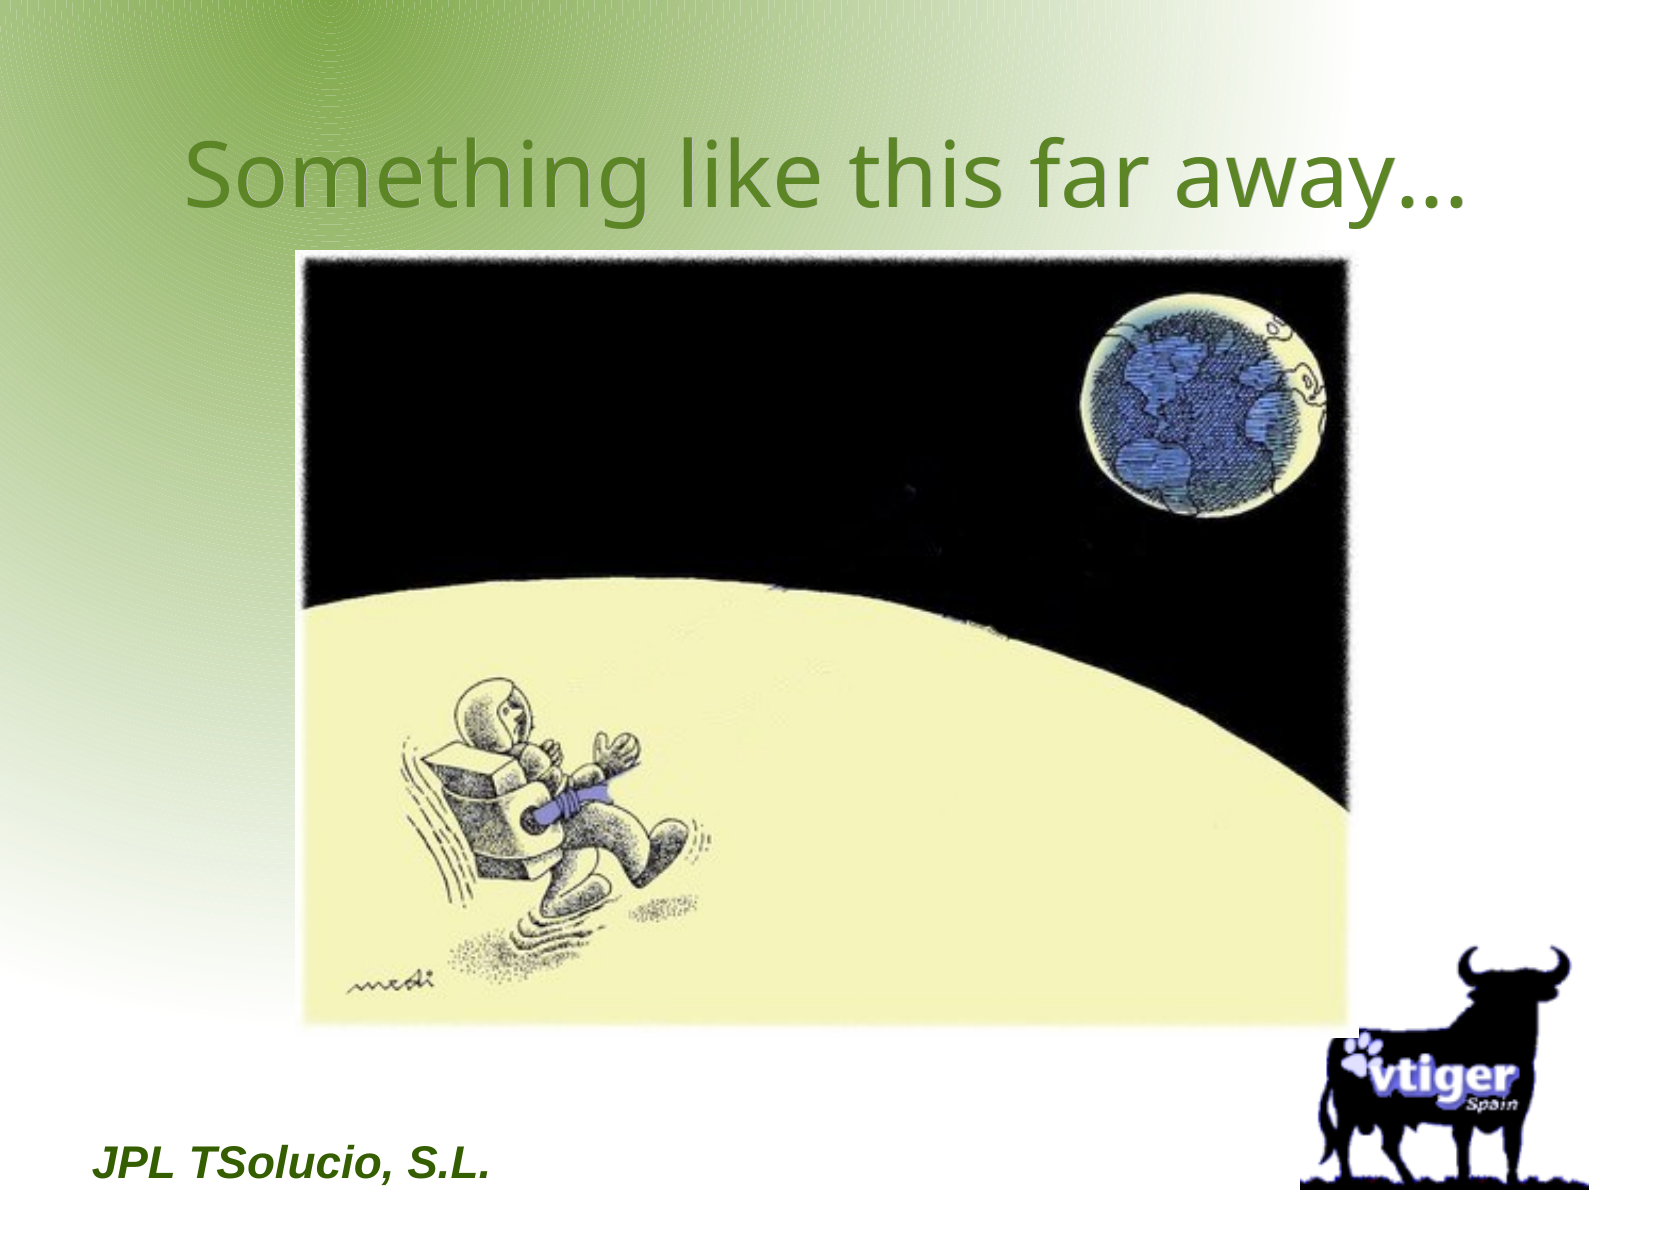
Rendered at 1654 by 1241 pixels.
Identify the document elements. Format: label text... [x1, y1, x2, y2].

picture [295, 250, 1589, 1190]
title Something like this far away... [0, 118, 1654, 226]
